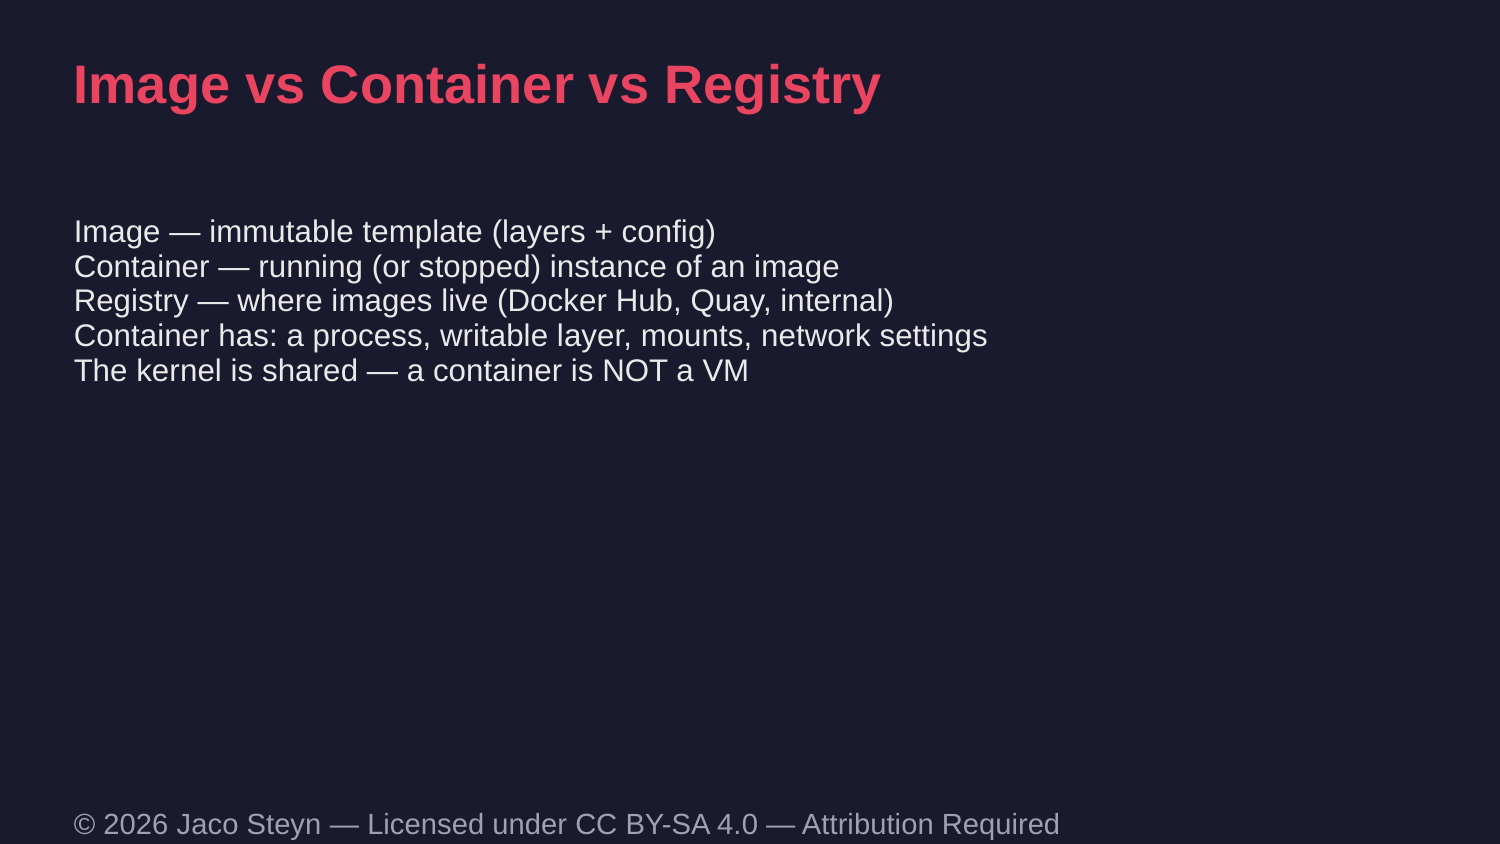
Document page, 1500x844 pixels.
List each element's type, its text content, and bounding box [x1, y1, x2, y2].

title Image vs Container vs Registry [59, 47, 1441, 166]
text_box © 2026 Jaco Steyn — Licensed under CC BY-SA 4.0 — Attribution Required [59, 800, 1441, 836]
text_box Image — immutable template (layers + config) Container — running (or stopped) instance of an image Registry — where images live (Docker Hub, Quay, internal) Container has: a process, writable layer, mounts, network settings The kernel is shared — a container is NOT a VM [59, 206, 1441, 798]
